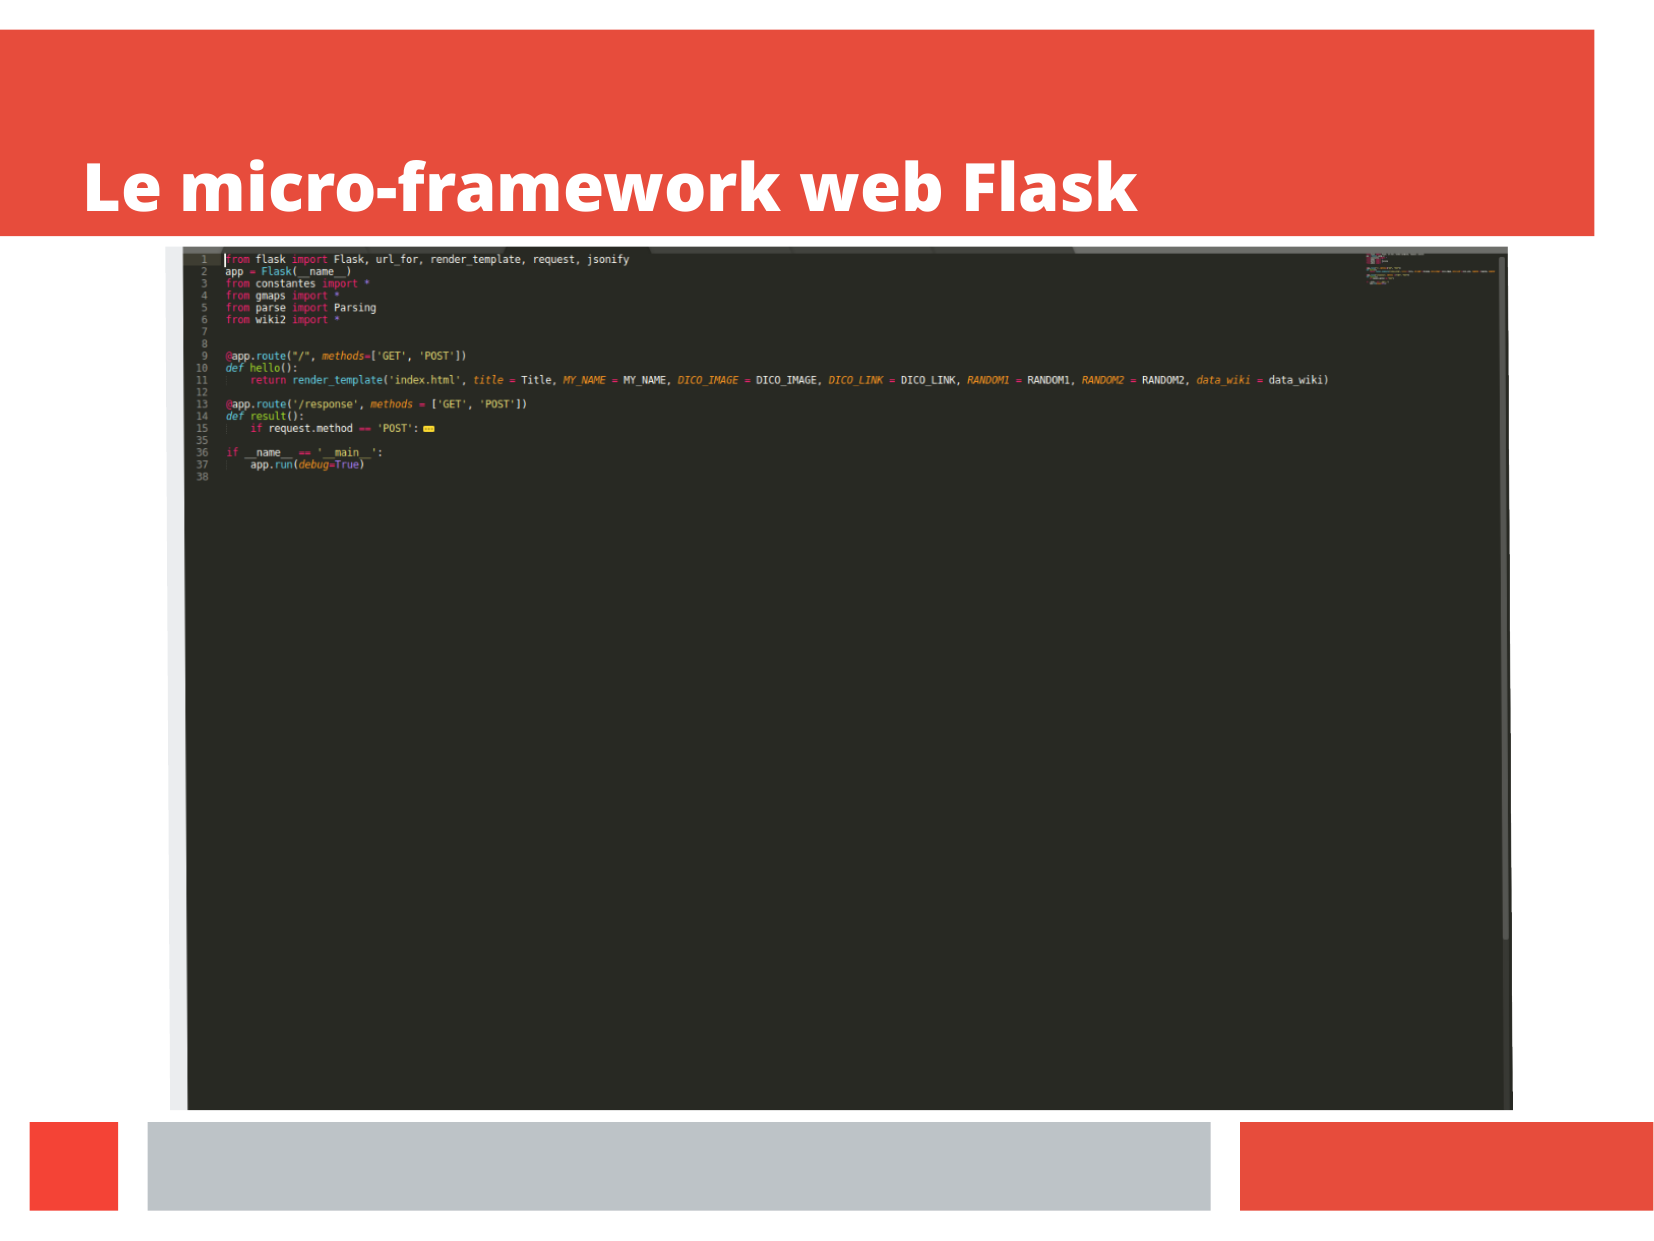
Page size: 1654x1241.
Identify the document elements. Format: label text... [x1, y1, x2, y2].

title Le micro-framework web Flask [82, 152, 1571, 231]
picture [165, 246, 1513, 1111]
